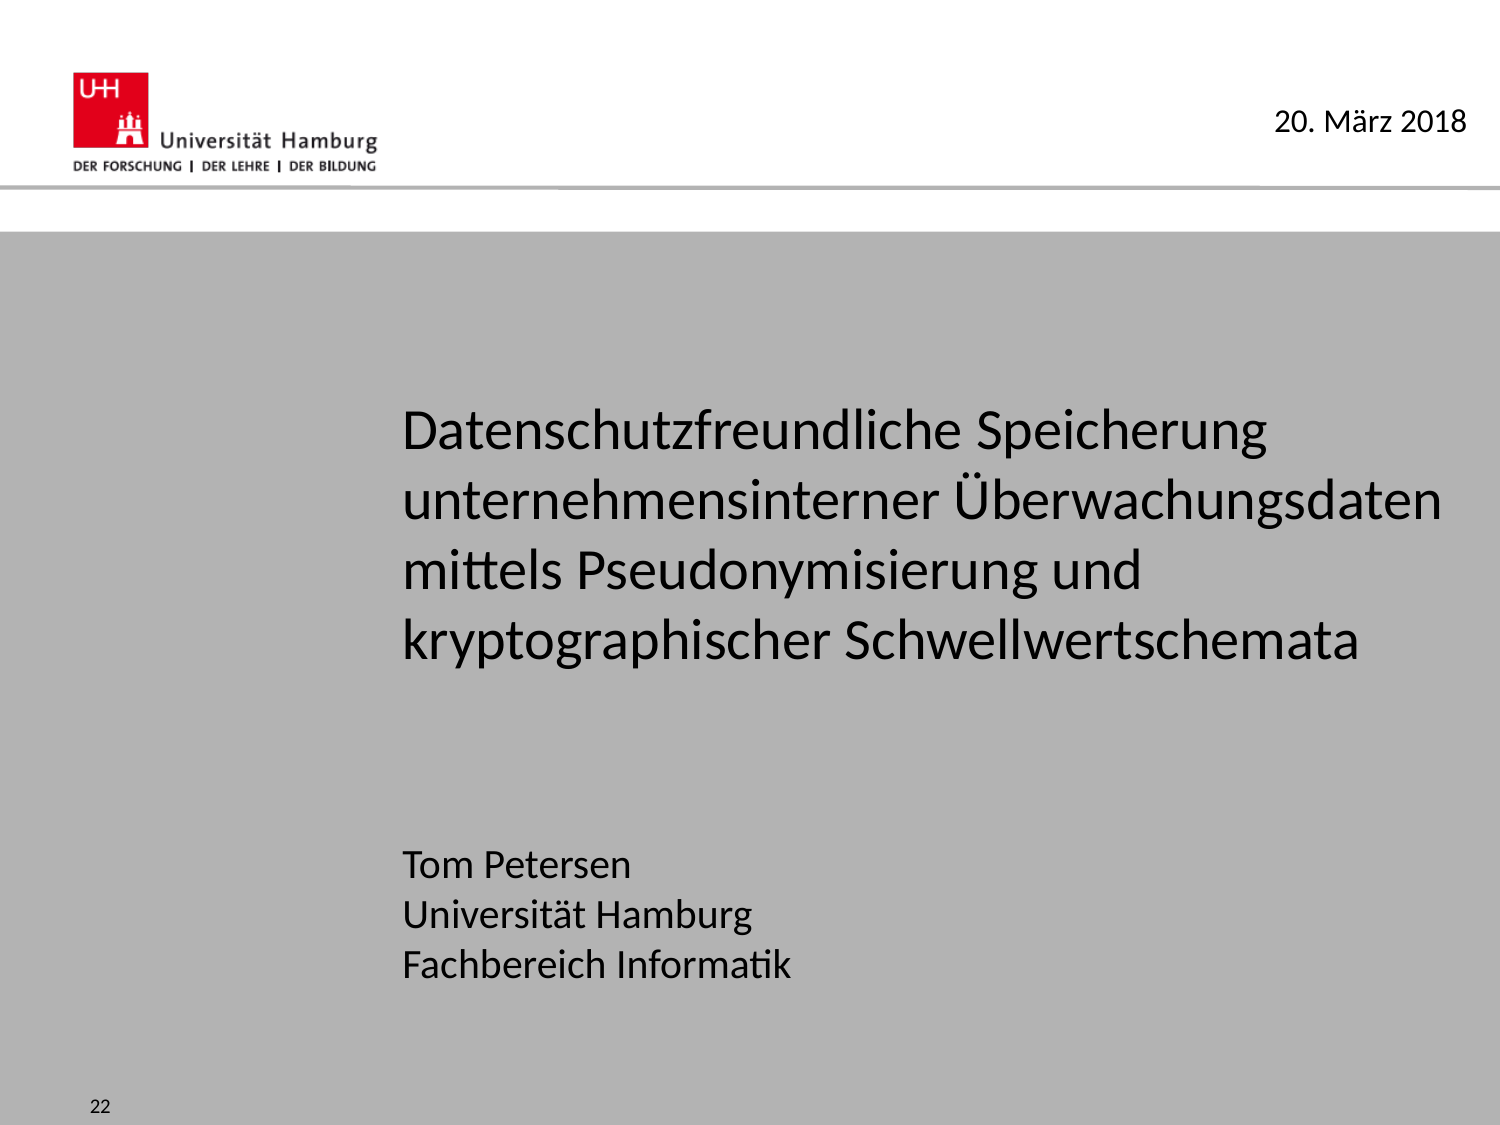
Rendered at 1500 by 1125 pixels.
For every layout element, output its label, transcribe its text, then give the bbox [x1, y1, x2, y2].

text_box Datenschutzfreundliche Speicherung unternehmensinterner Überwachungsdaten mittels Pseudonymisierung und kryptographischer Schwellwertschemata [387, 503, 1500, 679]
text_box 20. März 2018 [419, 19, 1483, 220]
text_box Tom Petersen Universität Hamburg Fachbereich Informatik [387, 828, 1500, 992]
